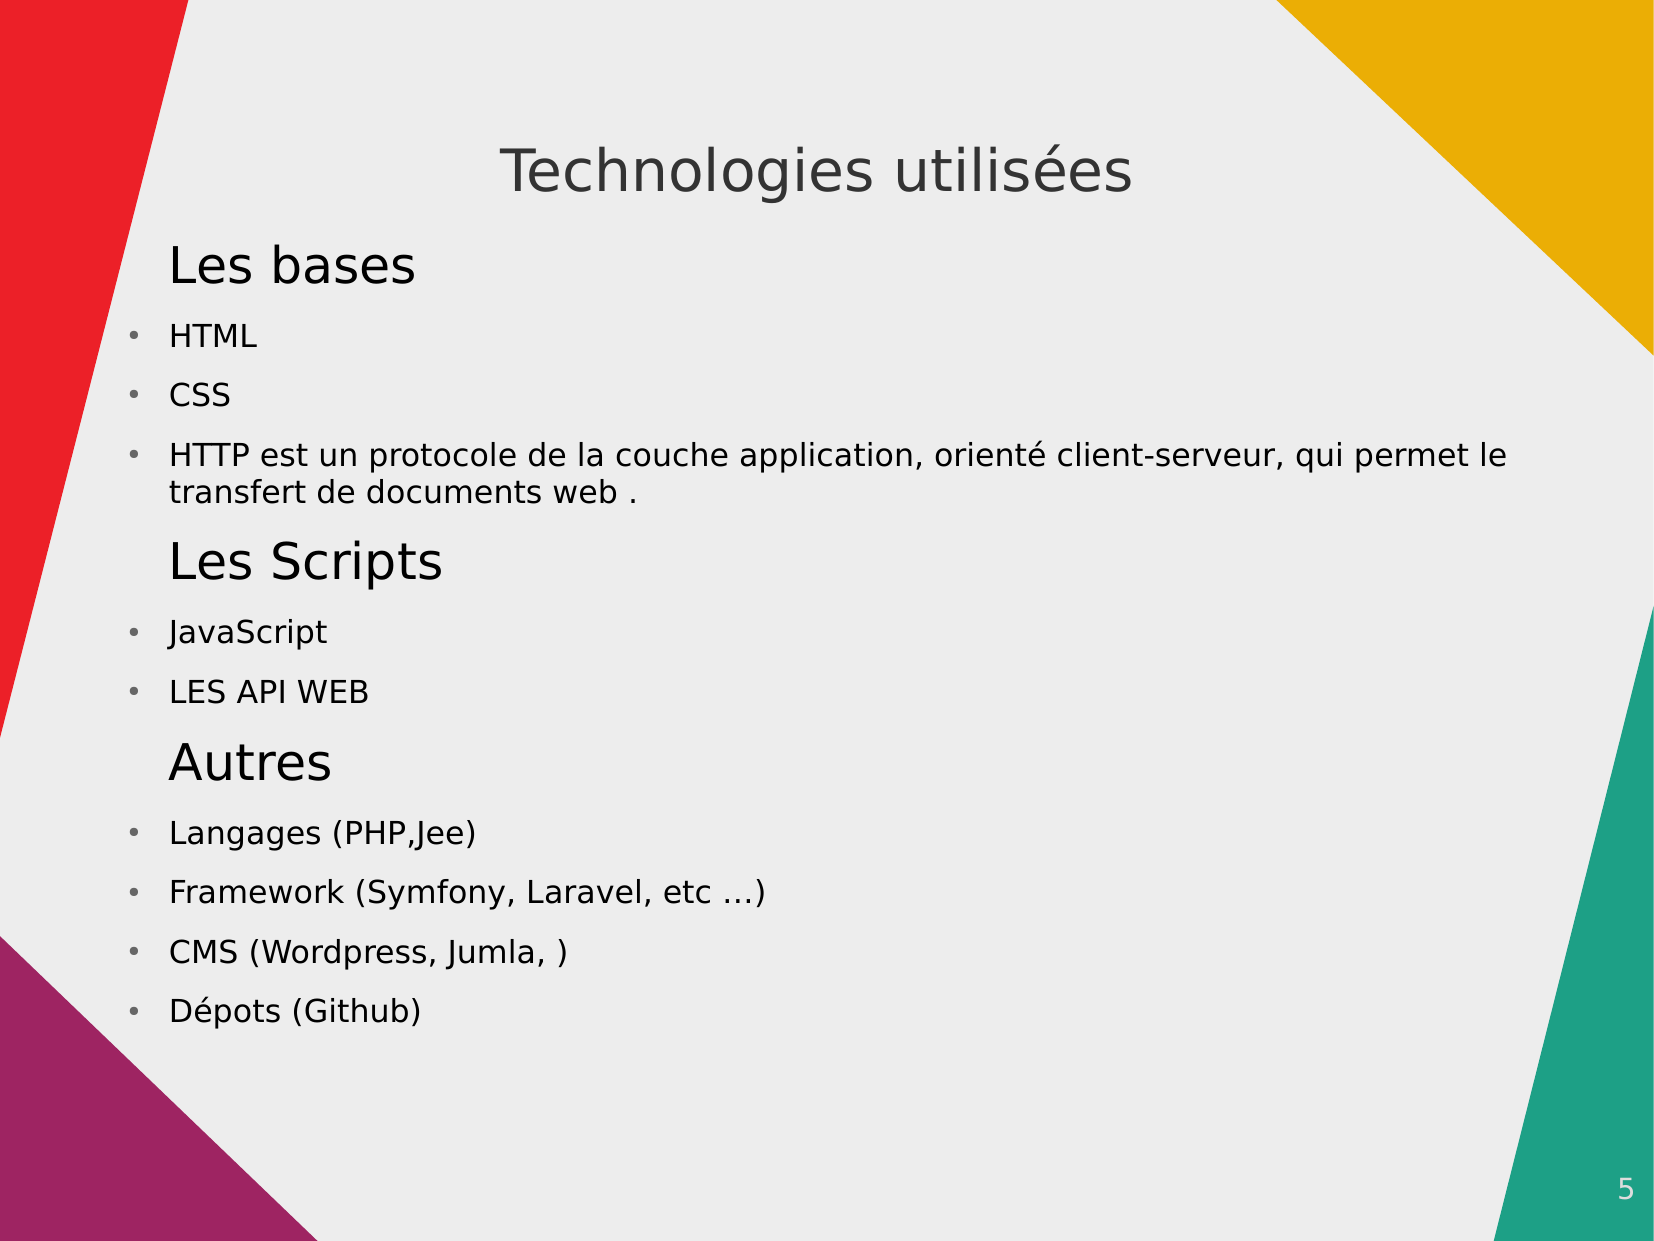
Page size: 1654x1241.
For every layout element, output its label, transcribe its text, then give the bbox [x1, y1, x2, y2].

title Technologies utilisées [114, 73, 1539, 236]
list Les bases HTML CSS HTTP est un protocole de la couche application, orienté client-serveur, qui permet le transfert de documents web . Les Scripts JavaScript LES API WEB Autres Langages (PHP,Jee) Framework (Symfony, Laravel, etc …) CMS (Wordpress, Jumla, ) Dépots (Github) [114, 236, 1571, 1033]
